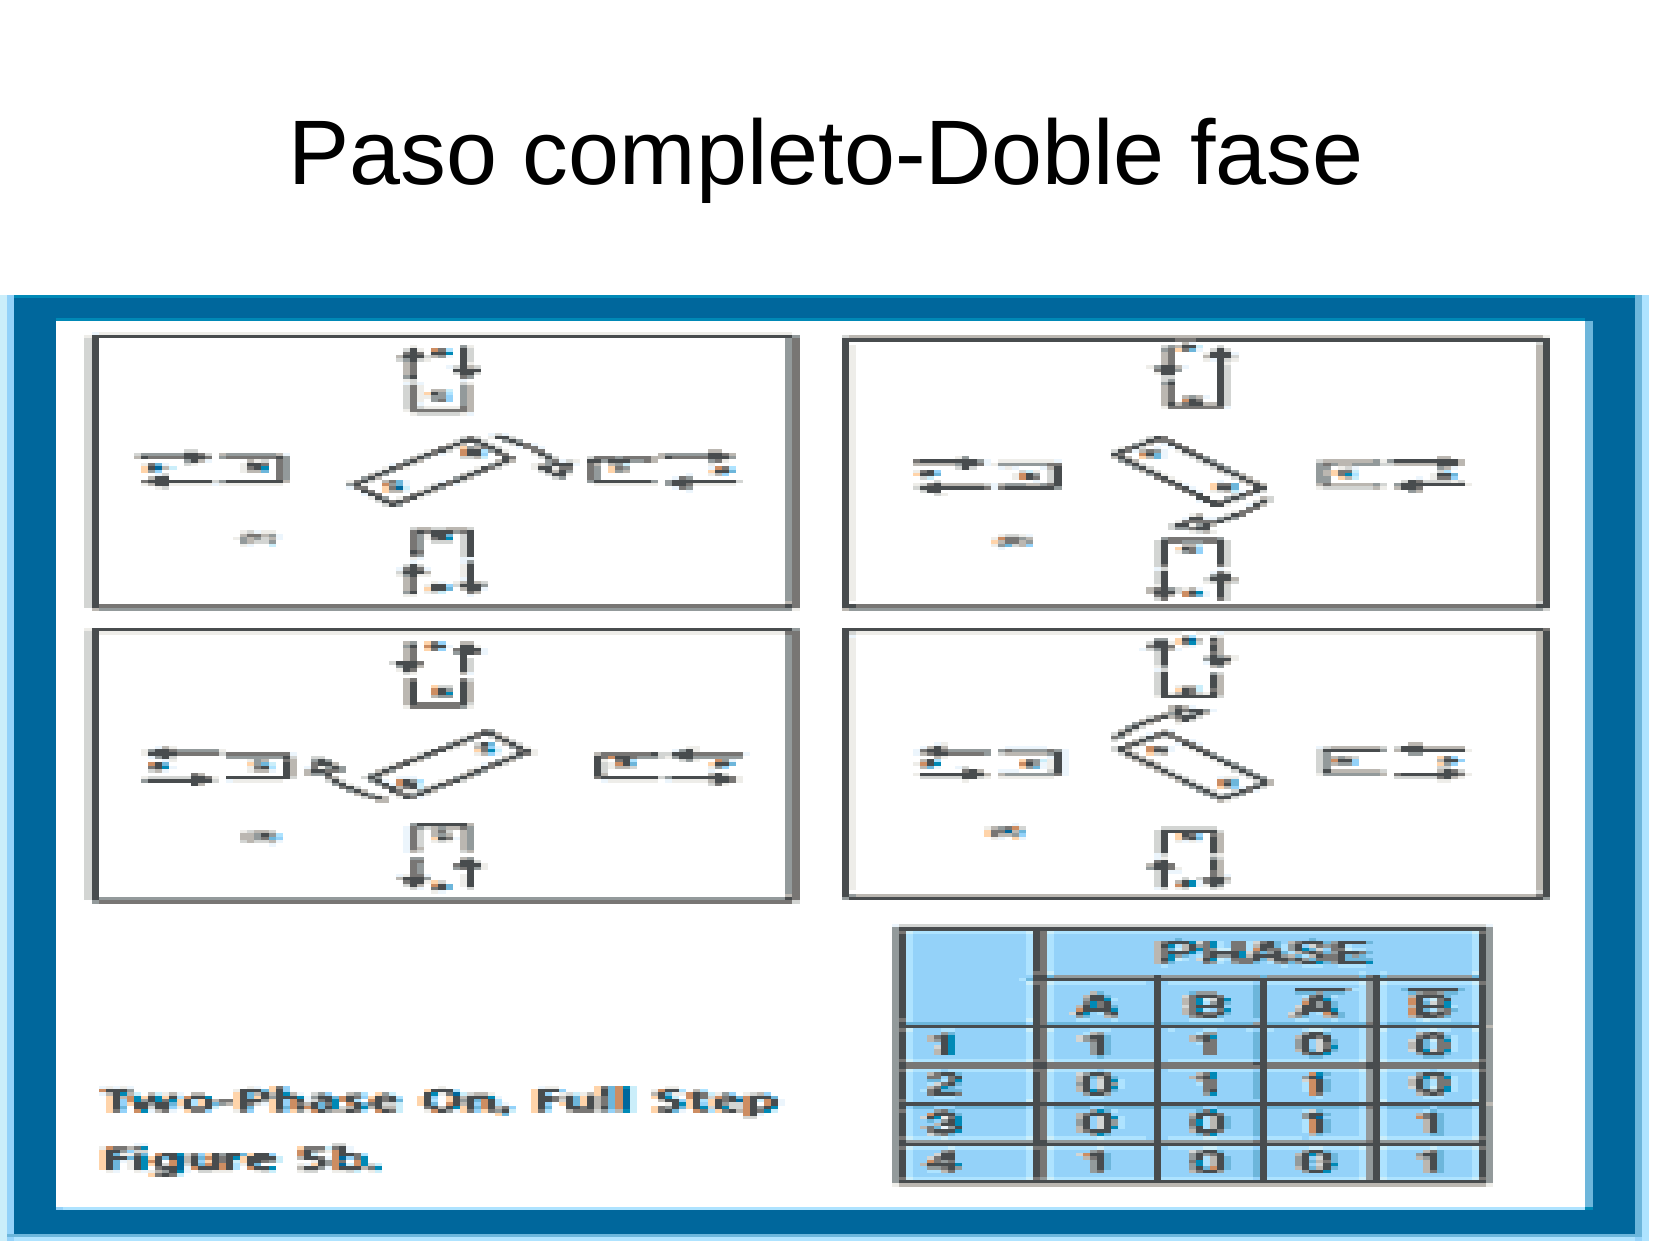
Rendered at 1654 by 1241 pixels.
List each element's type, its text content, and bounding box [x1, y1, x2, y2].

picture [57, 322, 1592, 1209]
title Paso completo-Doble fase [82, 49, 1571, 257]
picture [0, 295, 1654, 1241]
